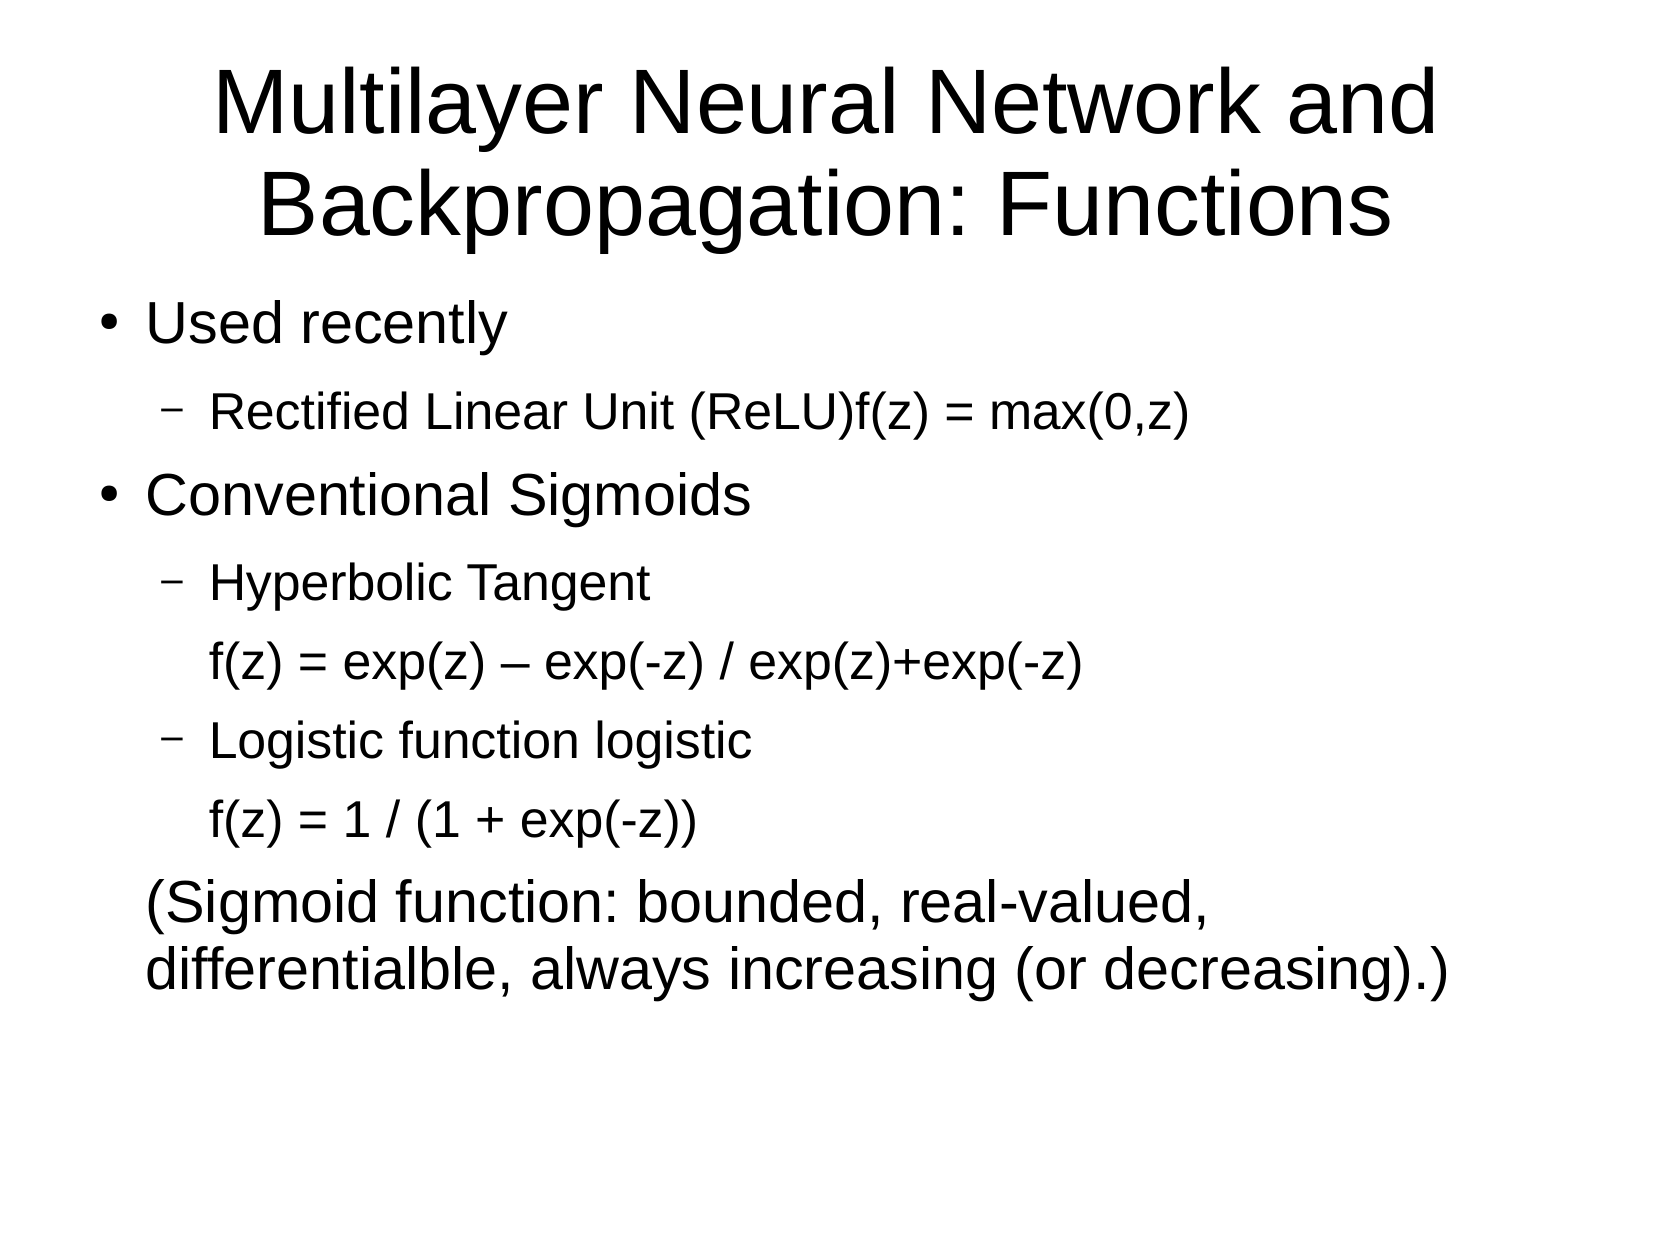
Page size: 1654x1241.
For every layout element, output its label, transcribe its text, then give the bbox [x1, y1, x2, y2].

title Multilayer Neural Network and Backpropagation: Functions [82, 49, 1571, 257]
list Used recently Rectified Linear Unit (ReLU)f(z) = max(0,z) Conventional Sigmoids Hyperbolic Tangent f(z) = exp(z) – exp(-z) / exp(z)+exp(-z) Logistic function logistic f(z) = 1 / (1 + exp(-z)) (Sigmoid function: bounded, real-valued, differentialble, always increasing (or decreasing).) [82, 290, 1571, 1010]
